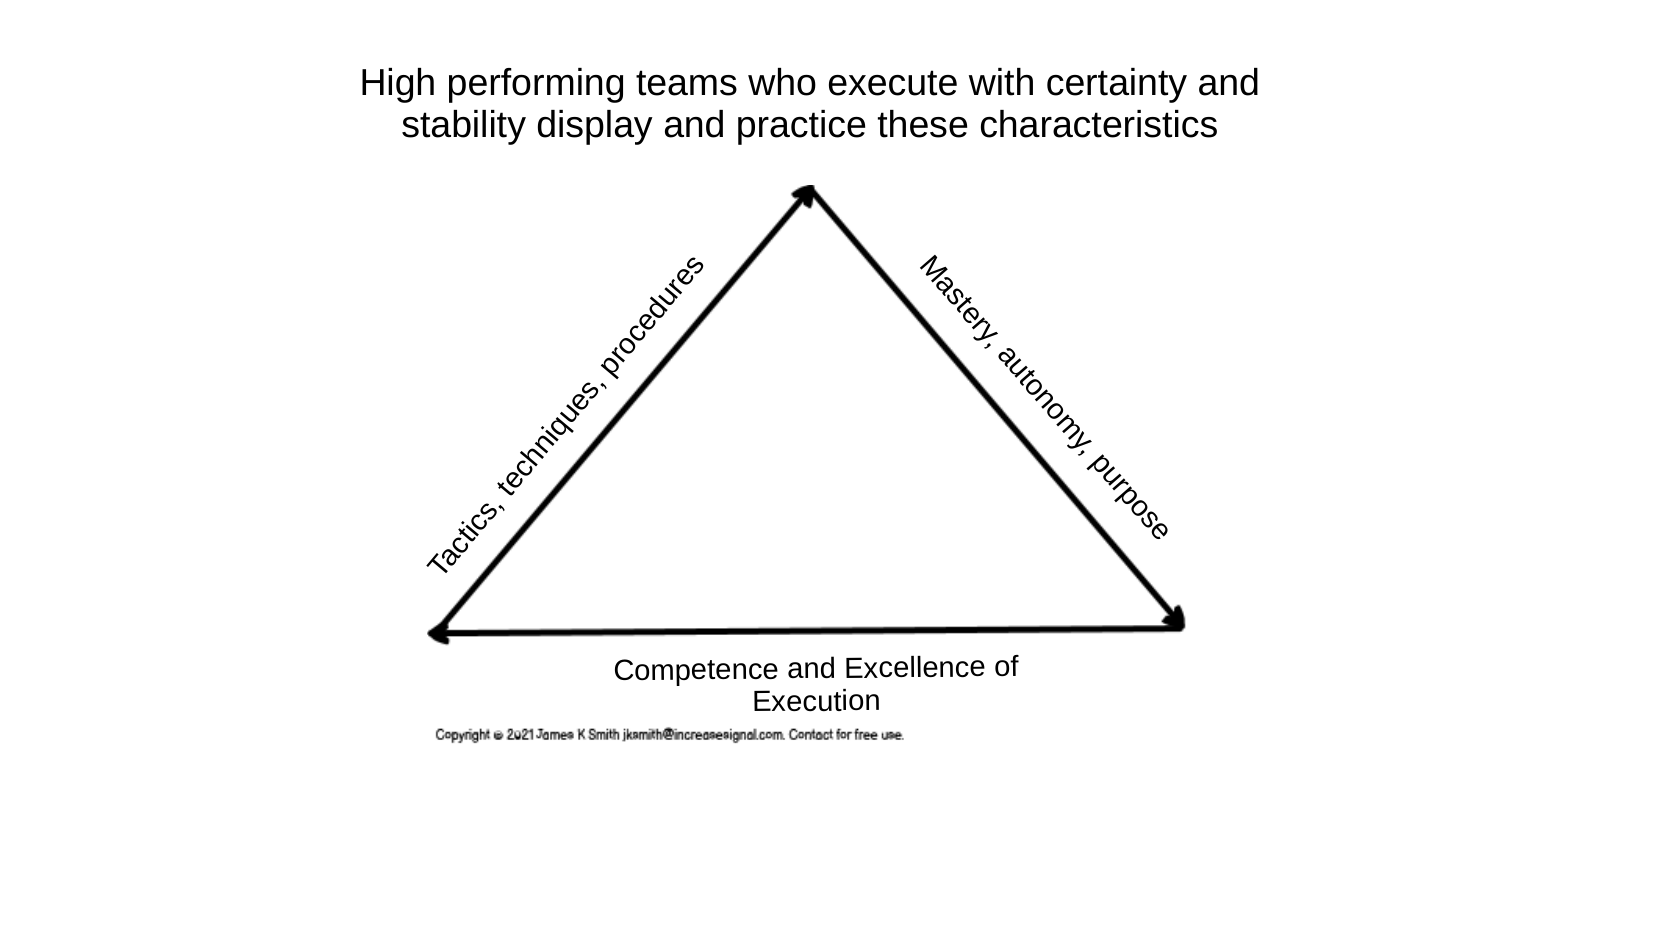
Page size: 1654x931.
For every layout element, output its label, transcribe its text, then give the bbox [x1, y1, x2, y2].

text_box High performing teams who execute with certainty and stability display and practice these characteristics [330, 54, 1291, 196]
text_box Competence and Excellence of Execution [561, 641, 1072, 728]
text_box Mastery, autonomy, purpose [898, 233, 1201, 571]
text_box Tactics, techniques, procedures [406, 196, 781, 601]
picture [427, 196, 1187, 751]
picture [427, 196, 718, 543]
